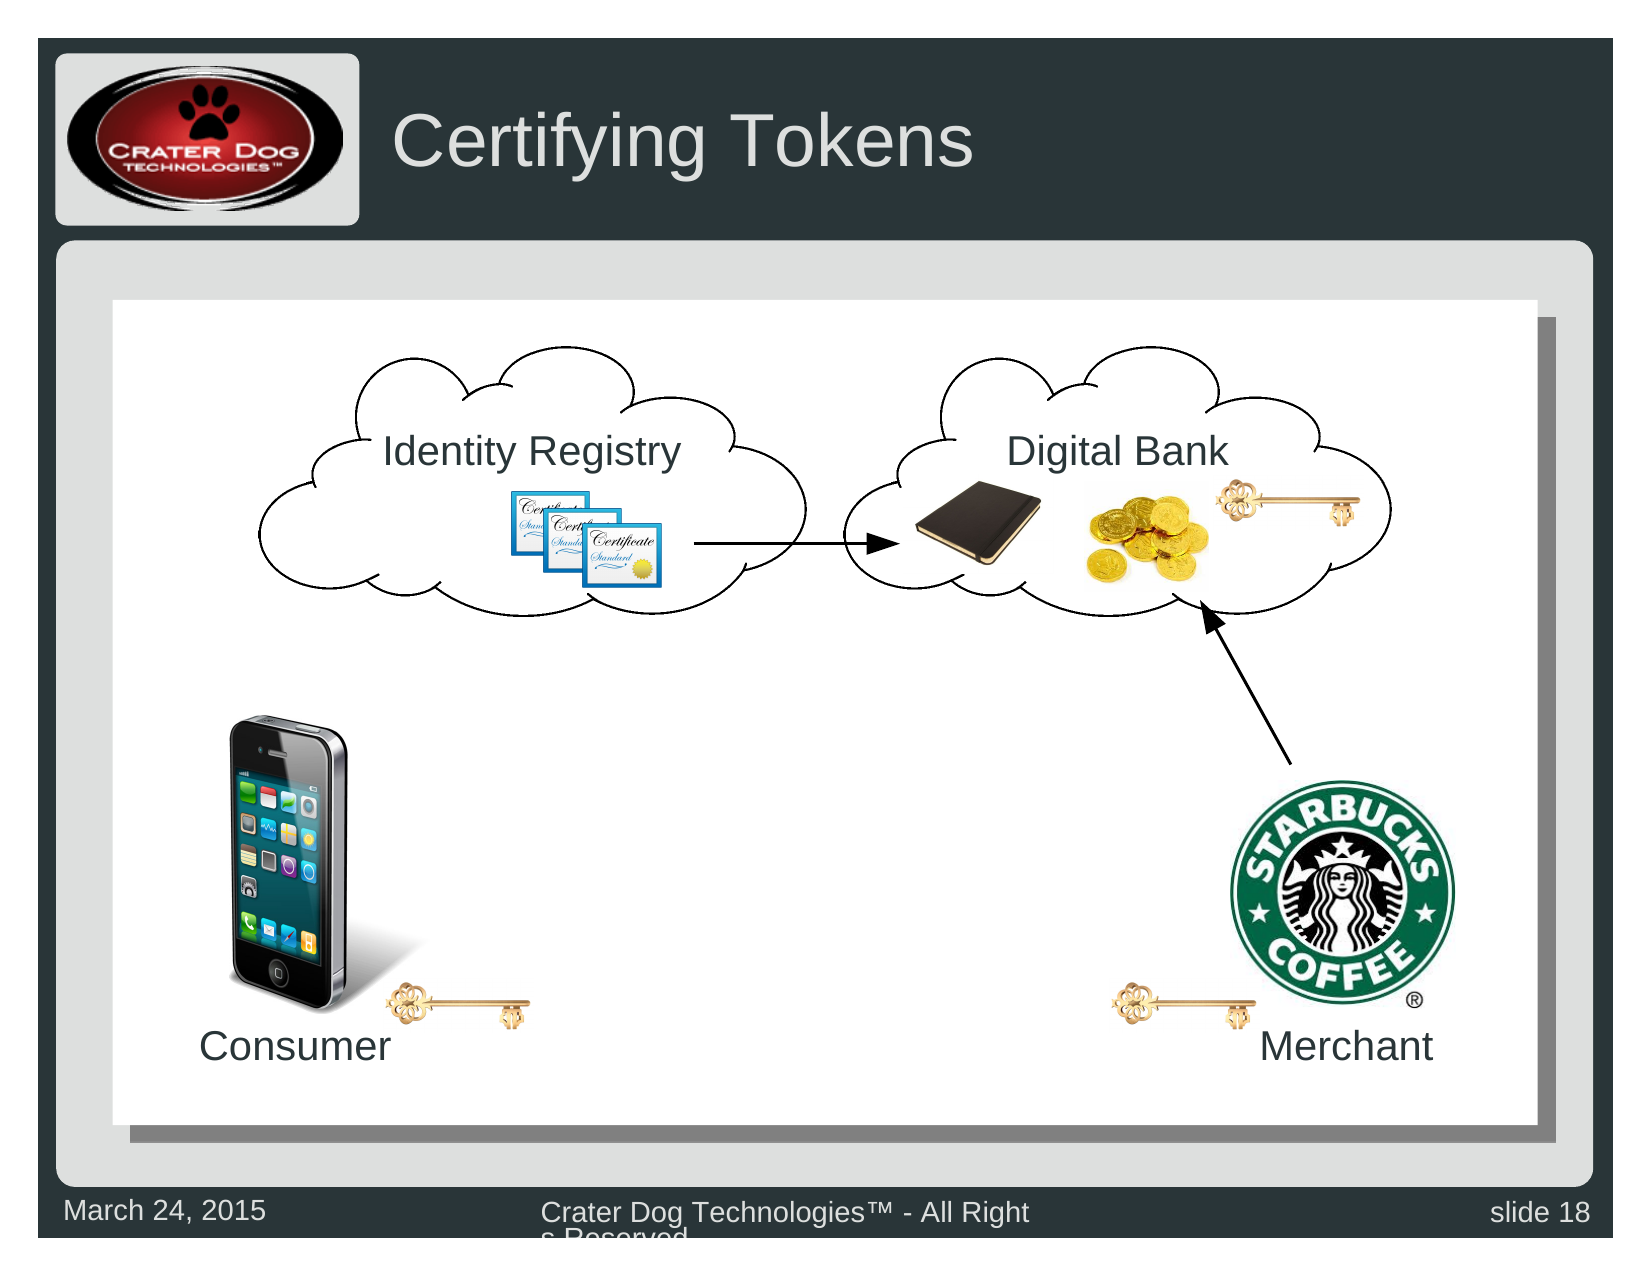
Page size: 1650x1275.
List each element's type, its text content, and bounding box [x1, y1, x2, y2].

text_box Consumer [199, 1023, 392, 1070]
title Certifying Tokens [391, 55, 1572, 224]
picture [67, 66, 343, 211]
picture [229, 714, 534, 1033]
picture [1109, 780, 1456, 1033]
text_box Merchant [1259, 1023, 1434, 1070]
picture [843, 345, 1392, 619]
picture [258, 345, 807, 619]
text_box [112, 299, 1538, 1126]
